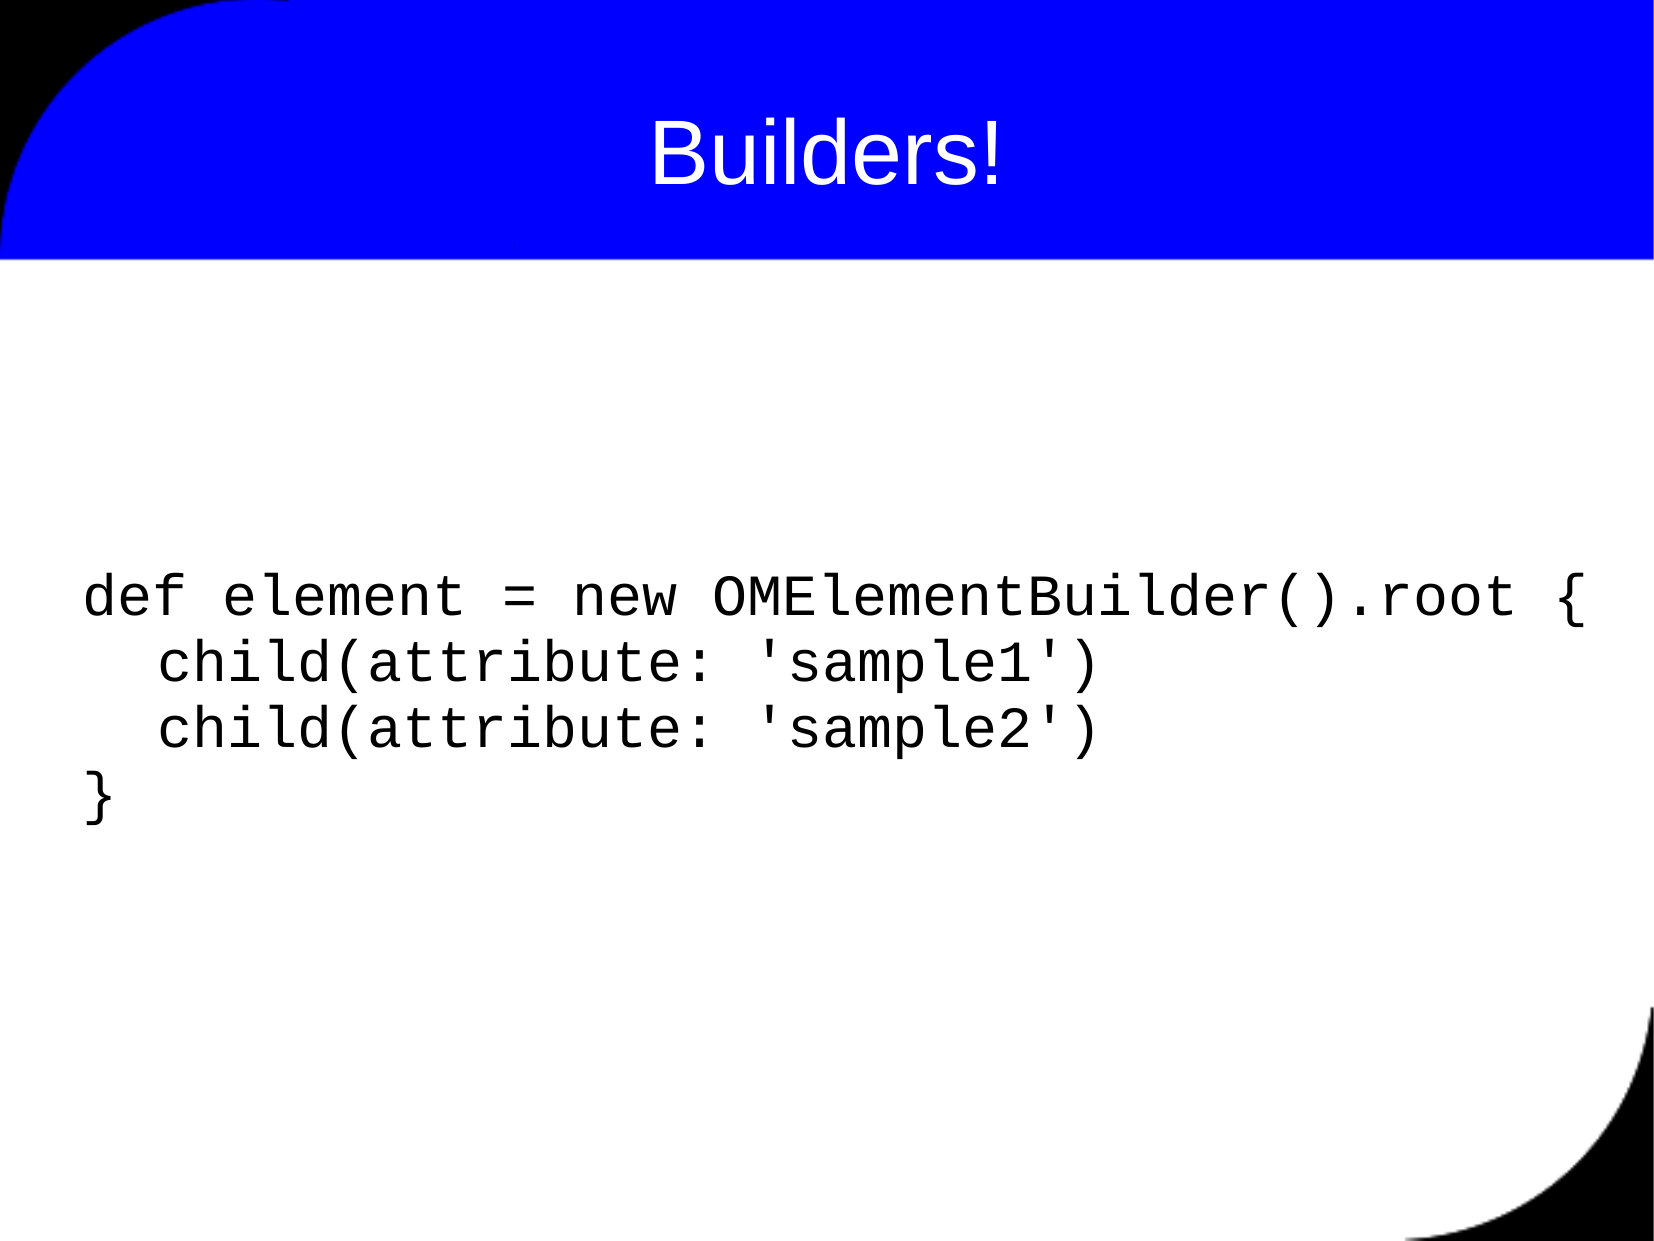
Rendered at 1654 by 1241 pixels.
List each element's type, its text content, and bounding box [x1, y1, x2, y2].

picture [0, 0, 1654, 1241]
subtitle def element = new OMElementBuilder().root { child(attribute: 'sample1') child(attribute: 'sample2') } [82, 297, 1613, 1102]
title Builders! [82, 56, 1571, 250]
